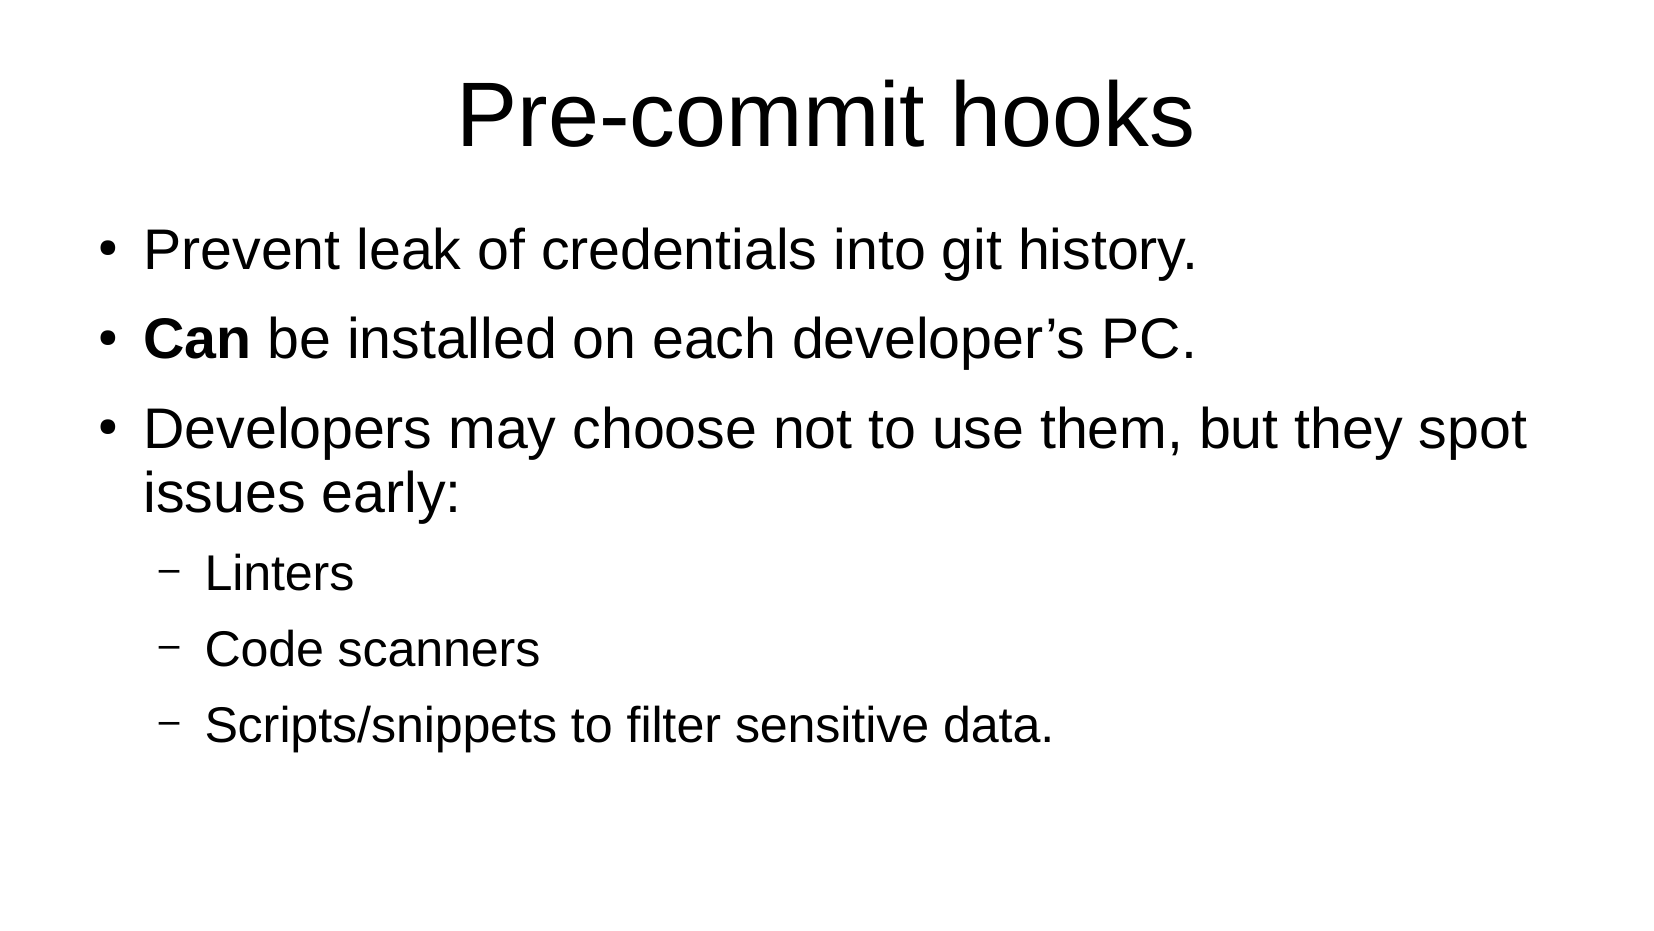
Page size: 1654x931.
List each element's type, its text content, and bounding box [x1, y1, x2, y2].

title Pre-commit hooks [82, 37, 1571, 193]
list Prevent leak of credentials into git history. Can be installed on each developer’s PC. Developers may choose not to use them, but they spot issues early: Linters Code scanners Scripts/snippets to filter sensitive data. [82, 217, 1571, 758]
